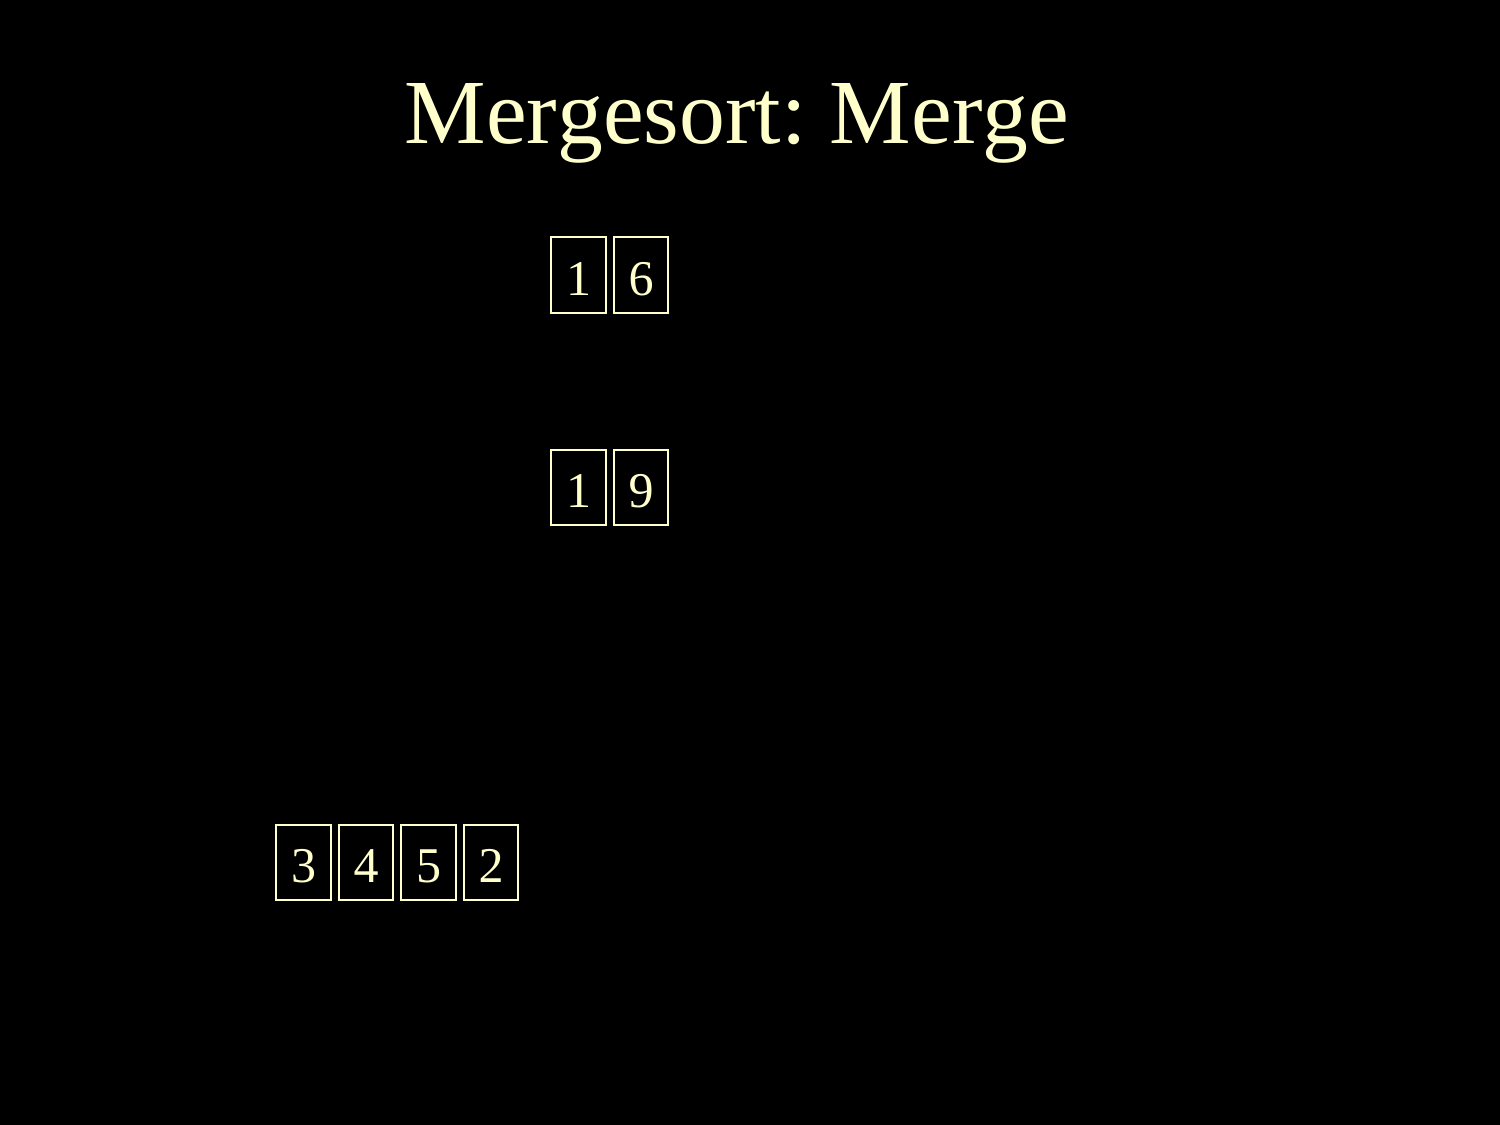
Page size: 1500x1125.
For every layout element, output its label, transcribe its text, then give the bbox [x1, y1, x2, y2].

text_box 6 [613, 237, 669, 313]
title Mergesort: Merge [8, 50, 1467, 176]
text_box 1 [551, 237, 606, 313]
text_box 5 [401, 824, 456, 901]
text_box 3 [276, 824, 331, 901]
text_box 4 [338, 824, 394, 901]
text_box 1 [551, 449, 606, 526]
text_box 2 [463, 824, 519, 901]
text_box 9 [613, 449, 669, 526]
